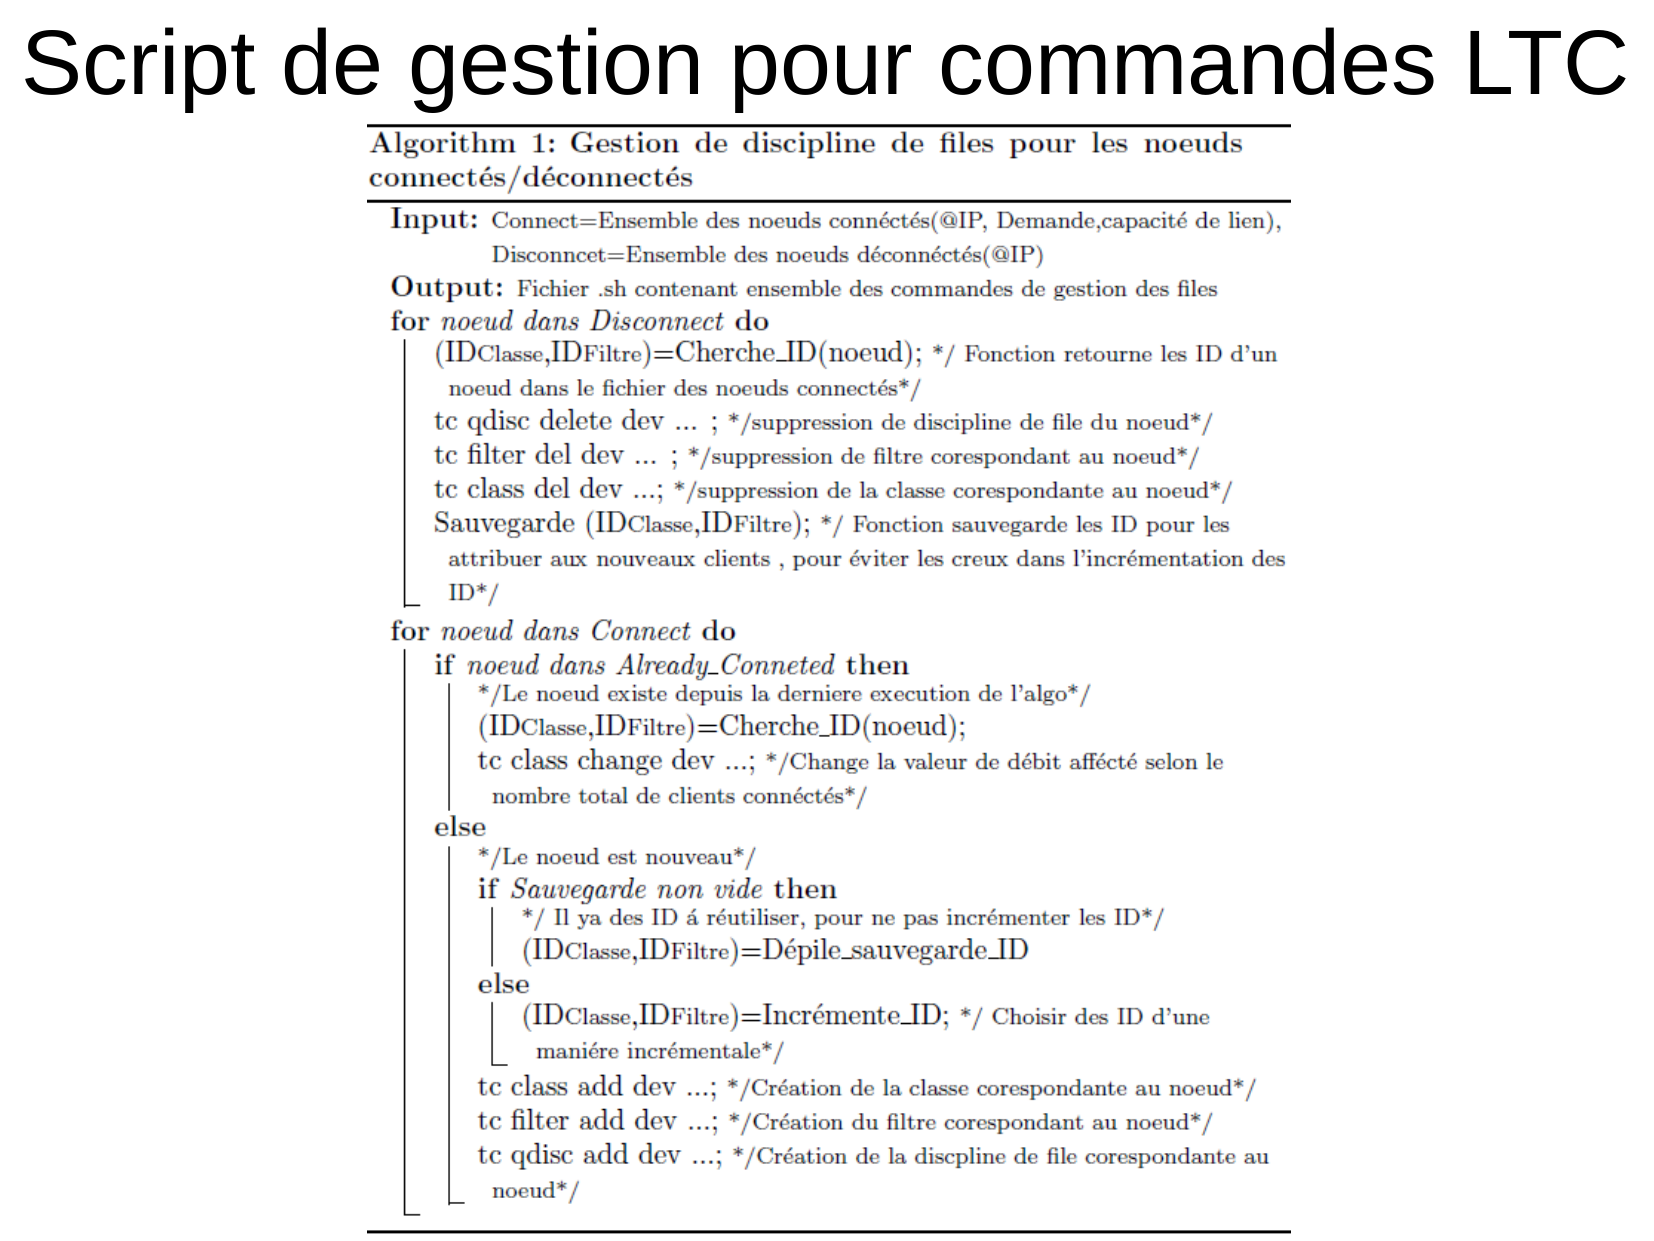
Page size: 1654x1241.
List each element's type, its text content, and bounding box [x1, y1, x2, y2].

picture [367, 120, 1291, 1241]
title Script de gestion pour commandes LTC [0, 5, 1654, 121]
